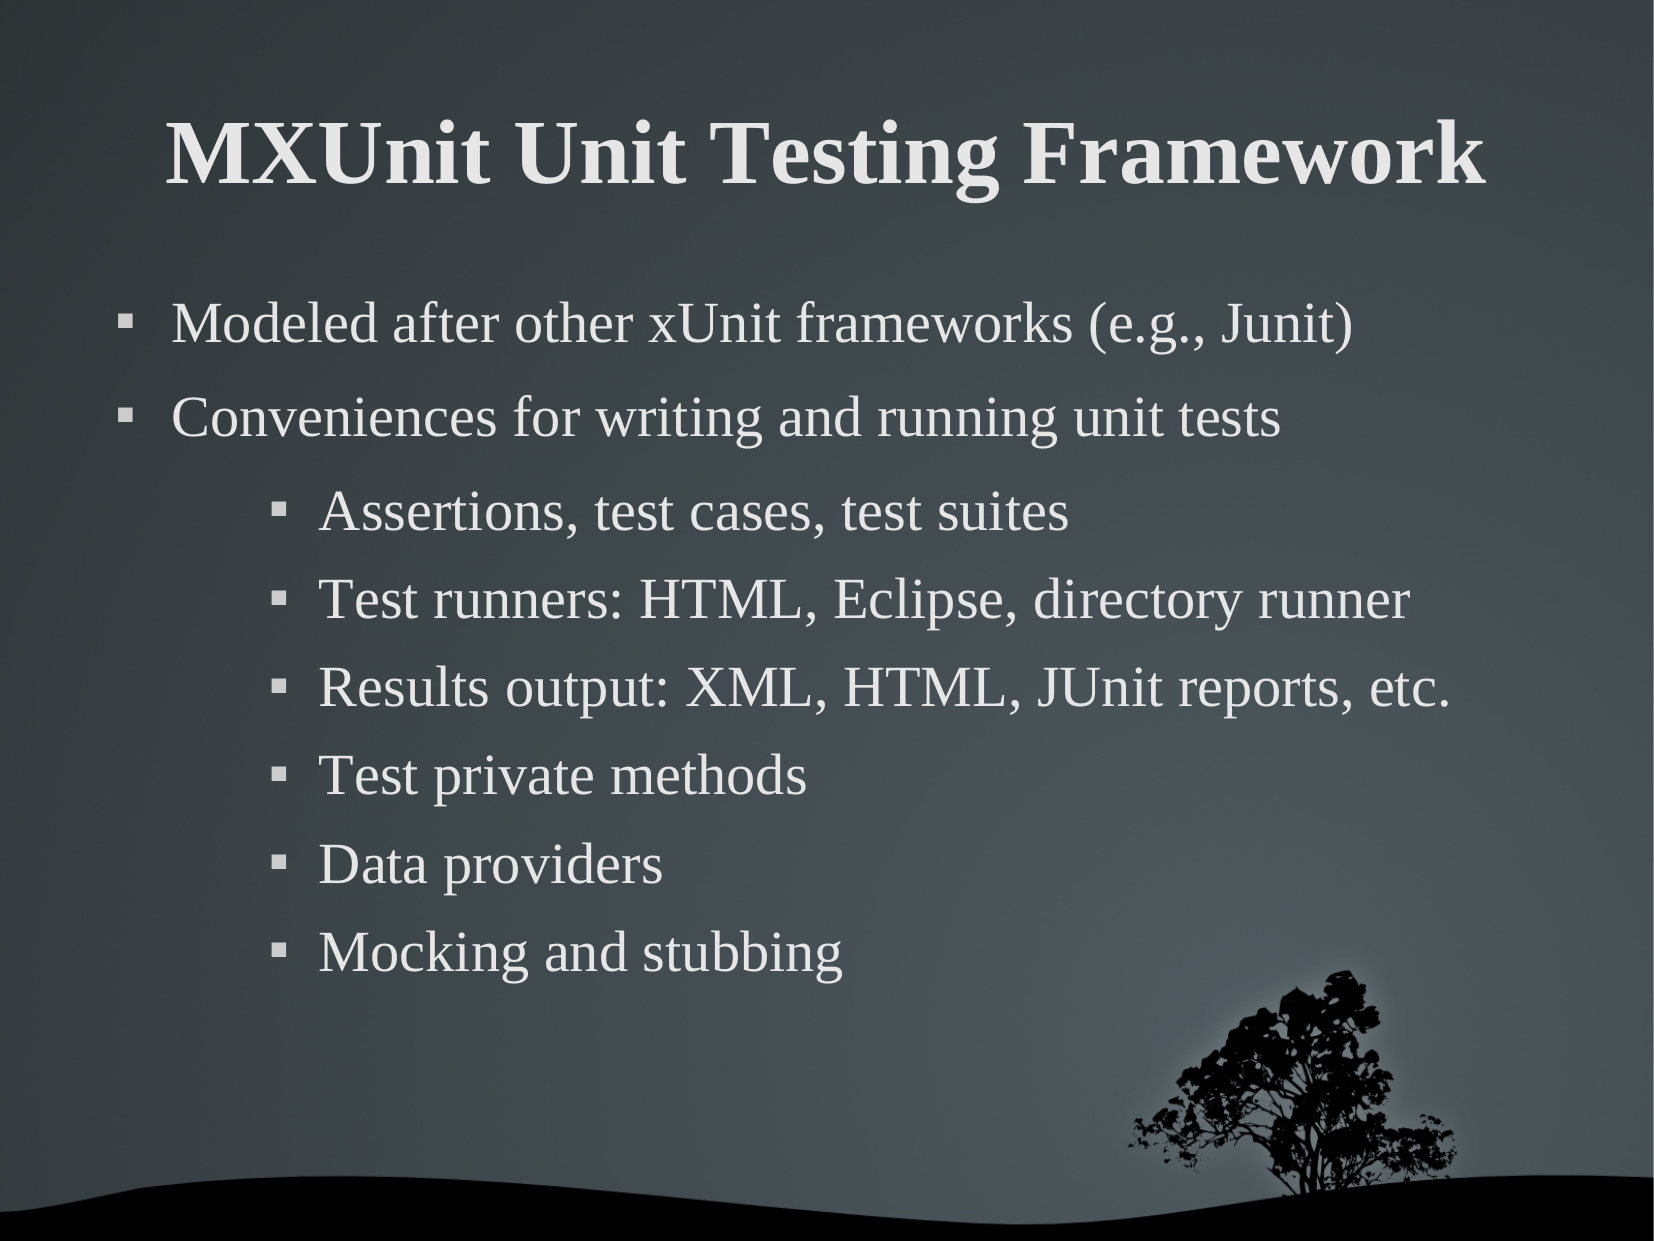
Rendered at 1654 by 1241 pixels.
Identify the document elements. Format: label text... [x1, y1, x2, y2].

picture [0, 0, 1654, 1241]
list Modeled after other xUnit frameworks (e.g., Junit) Conveniences for writing and running unit tests Assertions, test cases, test suites Test runners: HTML, Eclipse, directory runner Results output: XML, HTML, JUnit reports, etc. Test private methods Data providers Mocking and stubbing [82, 290, 1571, 1109]
title MXUnit Unit Testing Framework [82, 49, 1571, 257]
